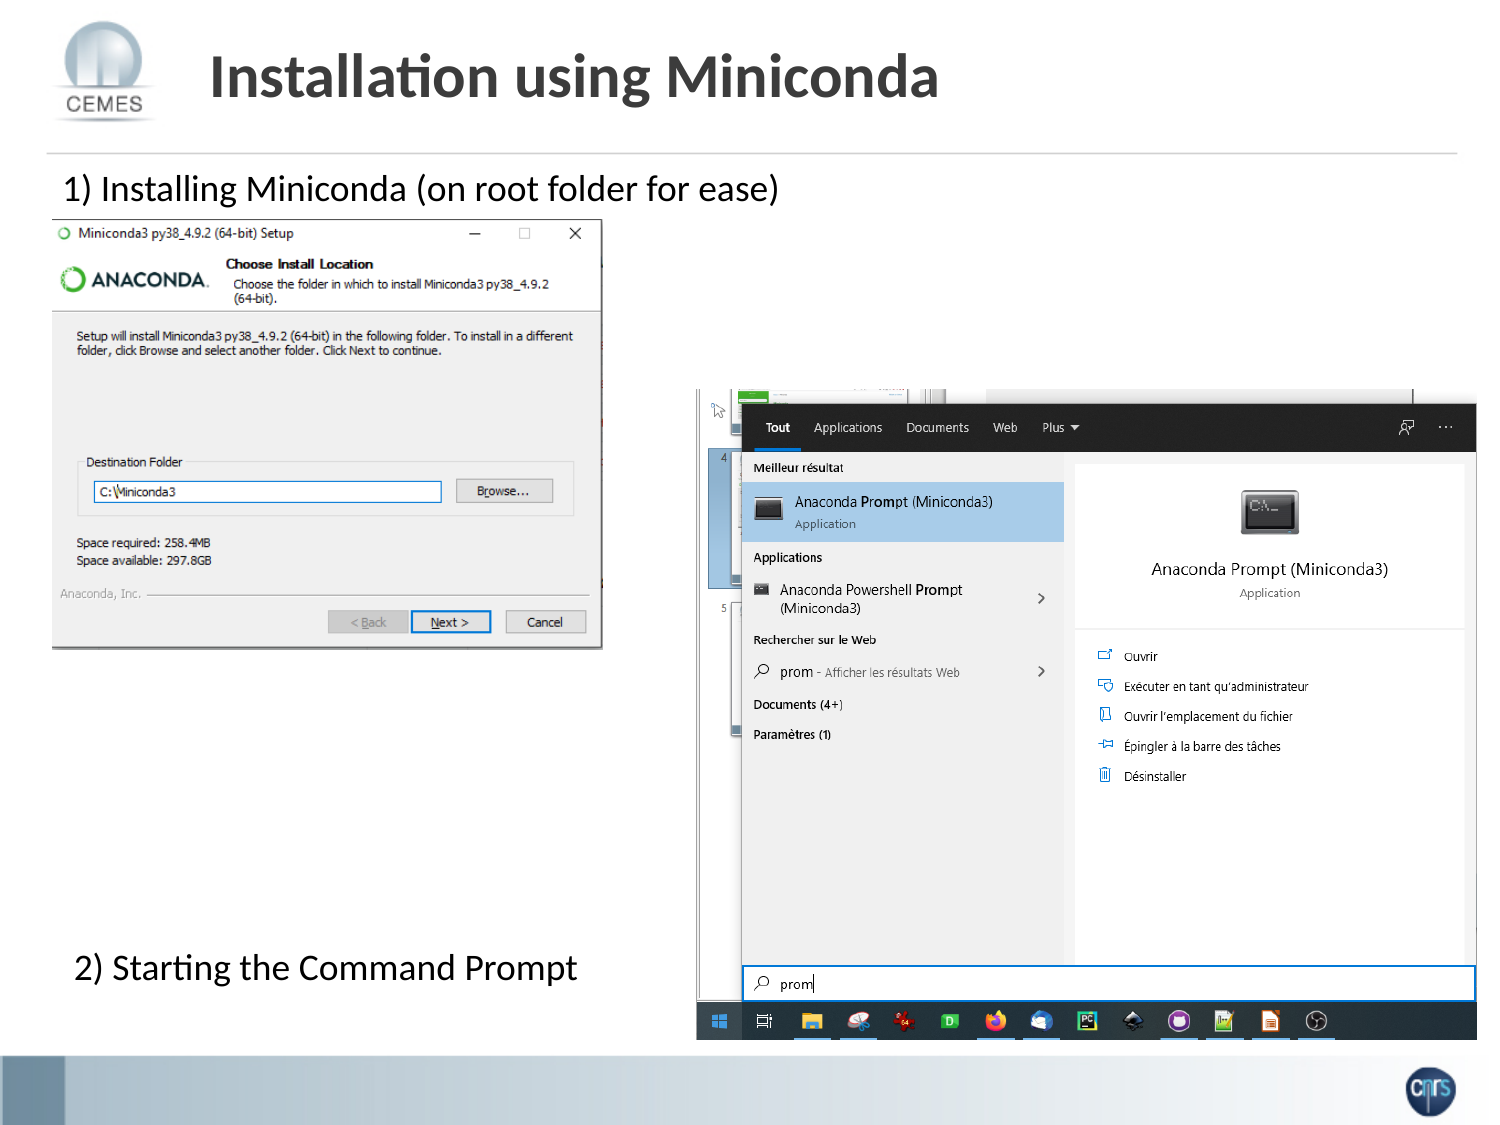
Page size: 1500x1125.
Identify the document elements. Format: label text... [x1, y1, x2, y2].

text_box 2) Starting the Command Prompt [59, 944, 685, 998]
text_box Installation using Miniconda [194, 7, 1425, 138]
picture [0, 0, 1500, 1125]
text_box 1) Installing Miniconda (on root folder for ease) [47, 165, 851, 225]
